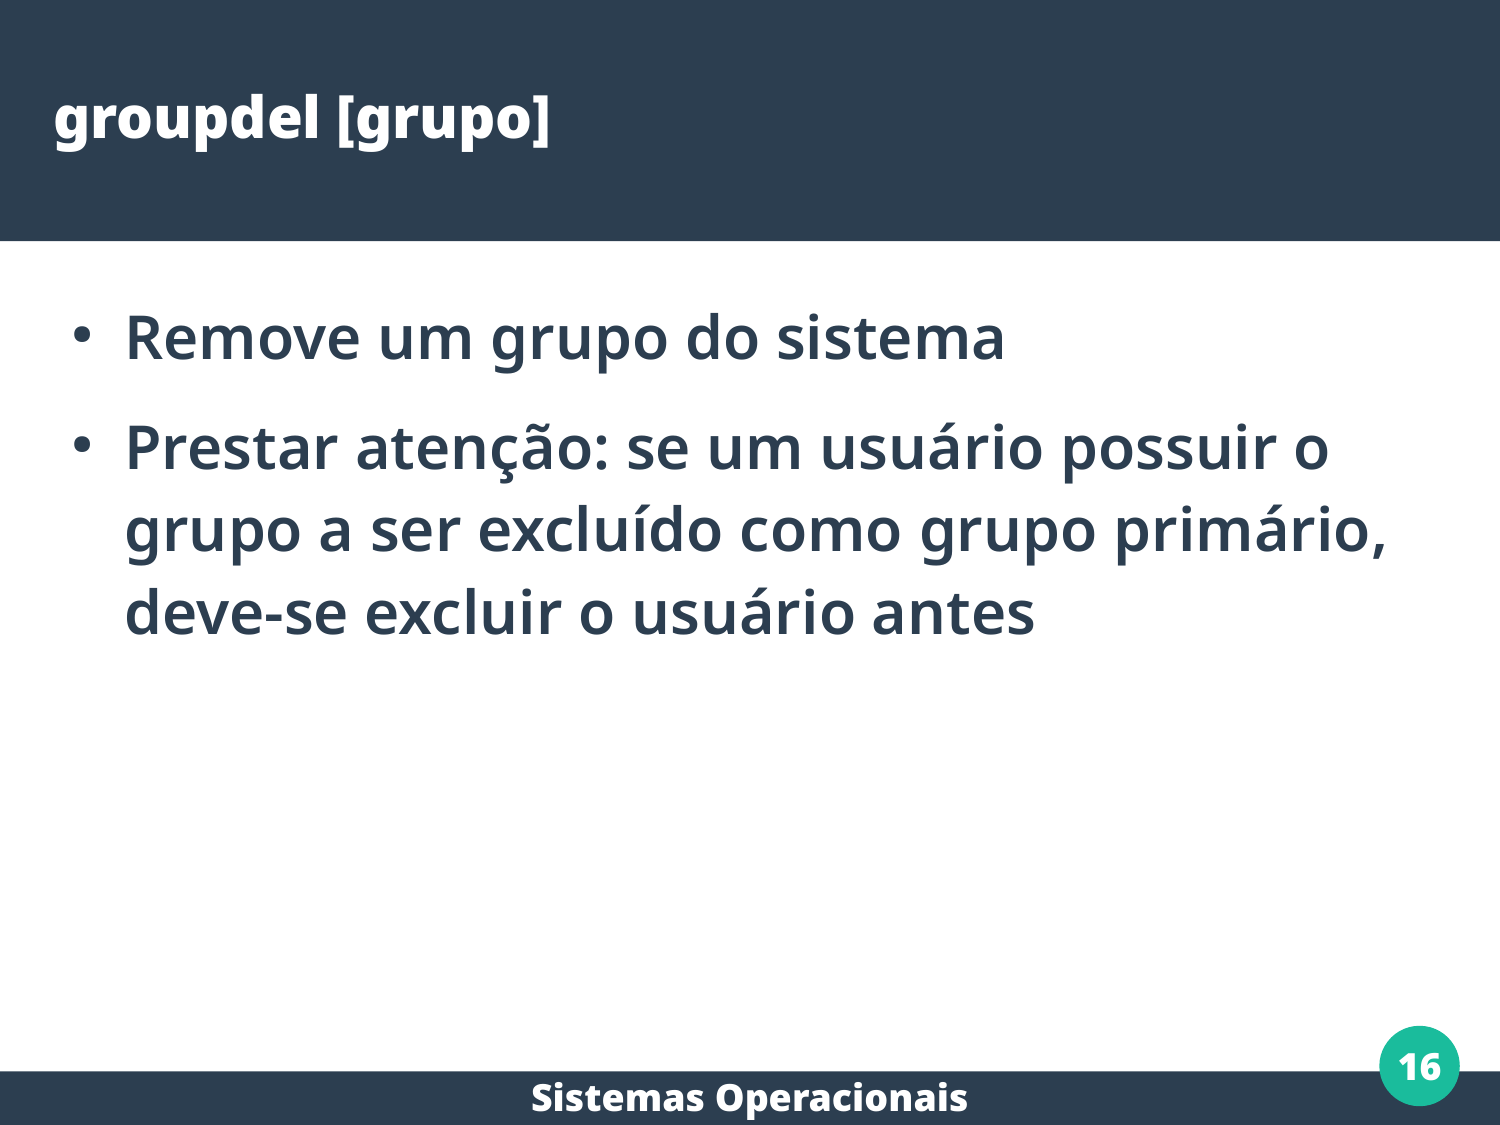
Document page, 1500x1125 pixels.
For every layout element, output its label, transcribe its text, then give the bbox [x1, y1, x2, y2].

title groupdel [grupo] [53, 44, 1447, 188]
list Remove um grupo do sistema Prestar atenção: se um usuário possuir o grupo a ser excluído como grupo primário, deve-se excluir o usuário antes [53, 294, 1447, 1045]
